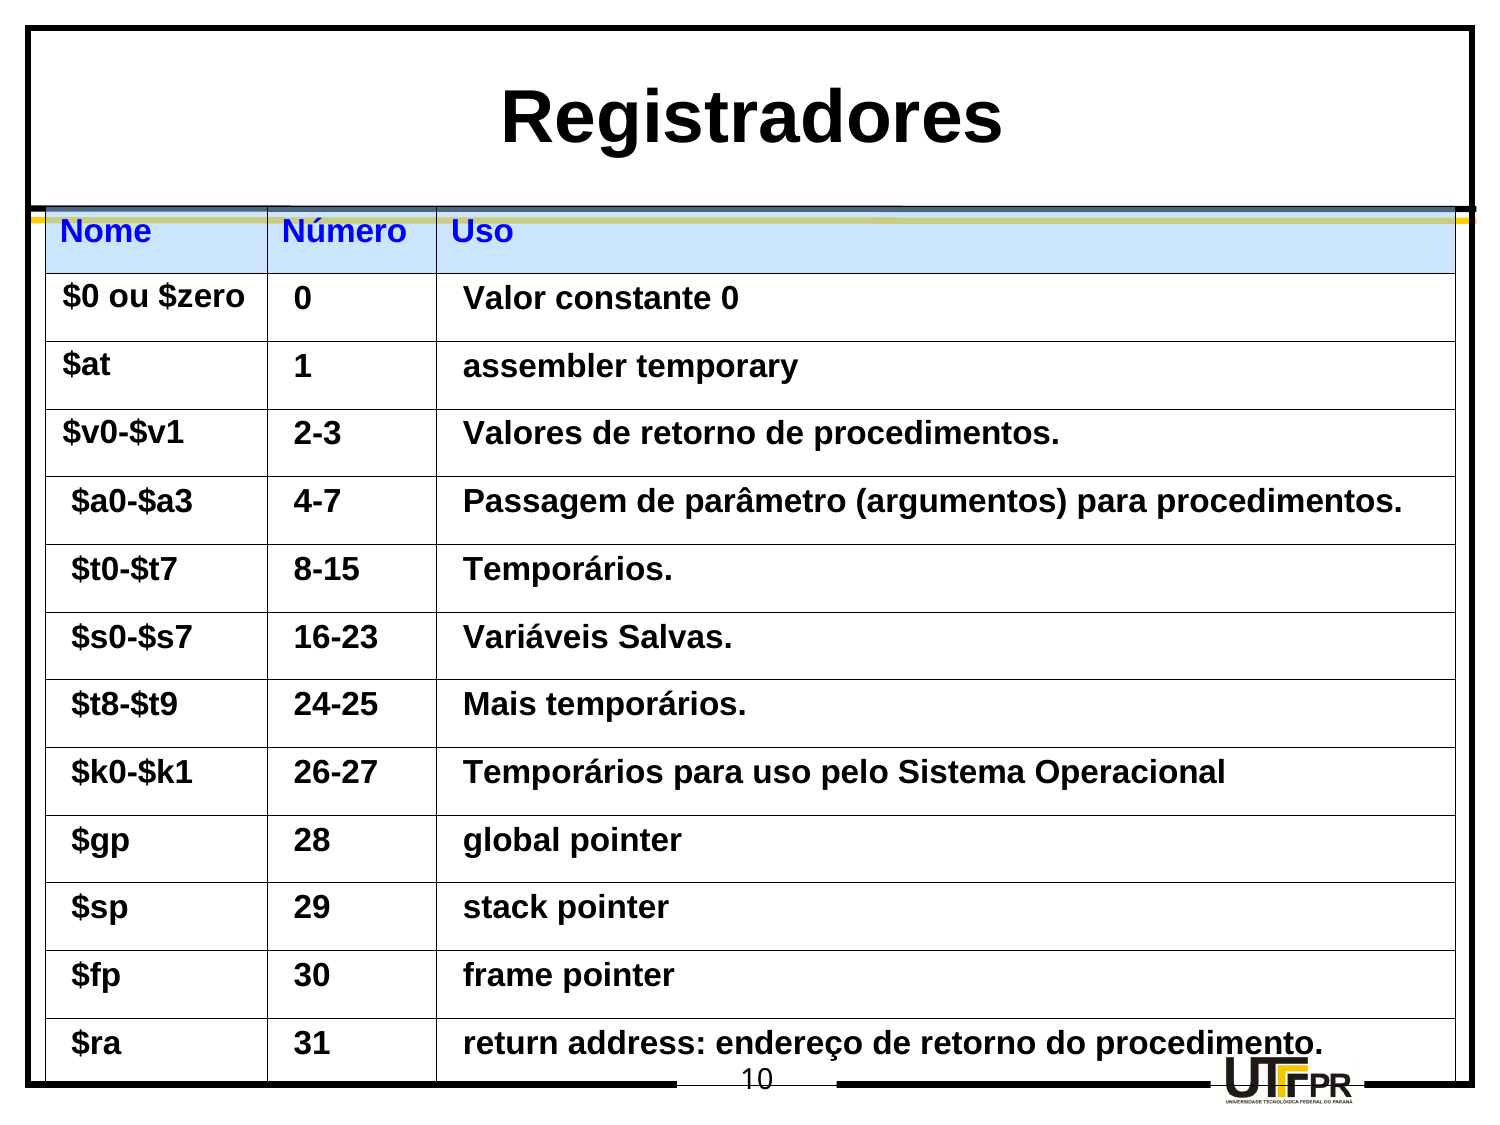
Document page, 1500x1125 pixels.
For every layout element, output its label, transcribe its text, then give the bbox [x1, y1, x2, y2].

table_cell $fp [46, 951, 267, 1018]
table_cell Mais temporários. [437, 680, 1455, 747]
title Registradores [29, 29, 1477, 207]
table_cell $0 ou $zero [46, 274, 267, 341]
table_cell 1 [268, 342, 436, 409]
table_cell $s0-$s7 [46, 613, 267, 679]
table_cell $a0-$a3 [46, 477, 267, 544]
table_cell 8-15 [268, 545, 436, 612]
table_cell 30 [268, 951, 436, 1018]
table_header Número [268, 207, 436, 273]
table_cell 2-3 [268, 410, 436, 476]
table_cell Valor constante 0 [437, 274, 1455, 341]
table_header Nome [46, 207, 267, 273]
table_cell 24-25 [268, 680, 436, 747]
table_cell $at [46, 342, 267, 409]
table_cell 4-7 [268, 477, 436, 544]
table_cell 31 [268, 1019, 436, 1085]
table_cell global pointer [437, 816, 1455, 882]
table_cell 0 [268, 274, 436, 341]
table_cell Variáveis Salvas. [437, 613, 1455, 679]
table_header Uso [437, 207, 1455, 273]
table_cell 26-27 [268, 748, 436, 815]
picture [1225, 1086, 1353, 1104]
table_cell $sp [46, 883, 267, 950]
table_cell Temporários. [437, 545, 1455, 612]
table_cell $v0-$v1 [46, 410, 267, 476]
table_cell $t0-$t7 [46, 545, 267, 612]
table_cell Valores de retorno de procedimentos. [437, 410, 1455, 476]
table_cell 16-23 [268, 613, 436, 679]
table_cell Passagem de parâmetro (argumentos) para procedimentos. [437, 477, 1455, 544]
table_cell $gp [46, 816, 267, 882]
table_cell 29 [268, 883, 436, 950]
table_cell Temporários para uso pelo Sistema Operacional [437, 748, 1455, 815]
table_cell $ra [46, 1019, 267, 1085]
table_cell $t8-$t9 [46, 680, 267, 747]
table_cell 28 [268, 816, 436, 882]
table_cell return address: endereço de retorno do procedimento. [437, 1019, 1455, 1085]
table_cell frame pointer [437, 951, 1455, 1018]
table_cell $k0-$k1 [46, 748, 267, 815]
table_cell stack pointer [437, 883, 1455, 950]
table_cell assembler temporary [437, 342, 1455, 409]
